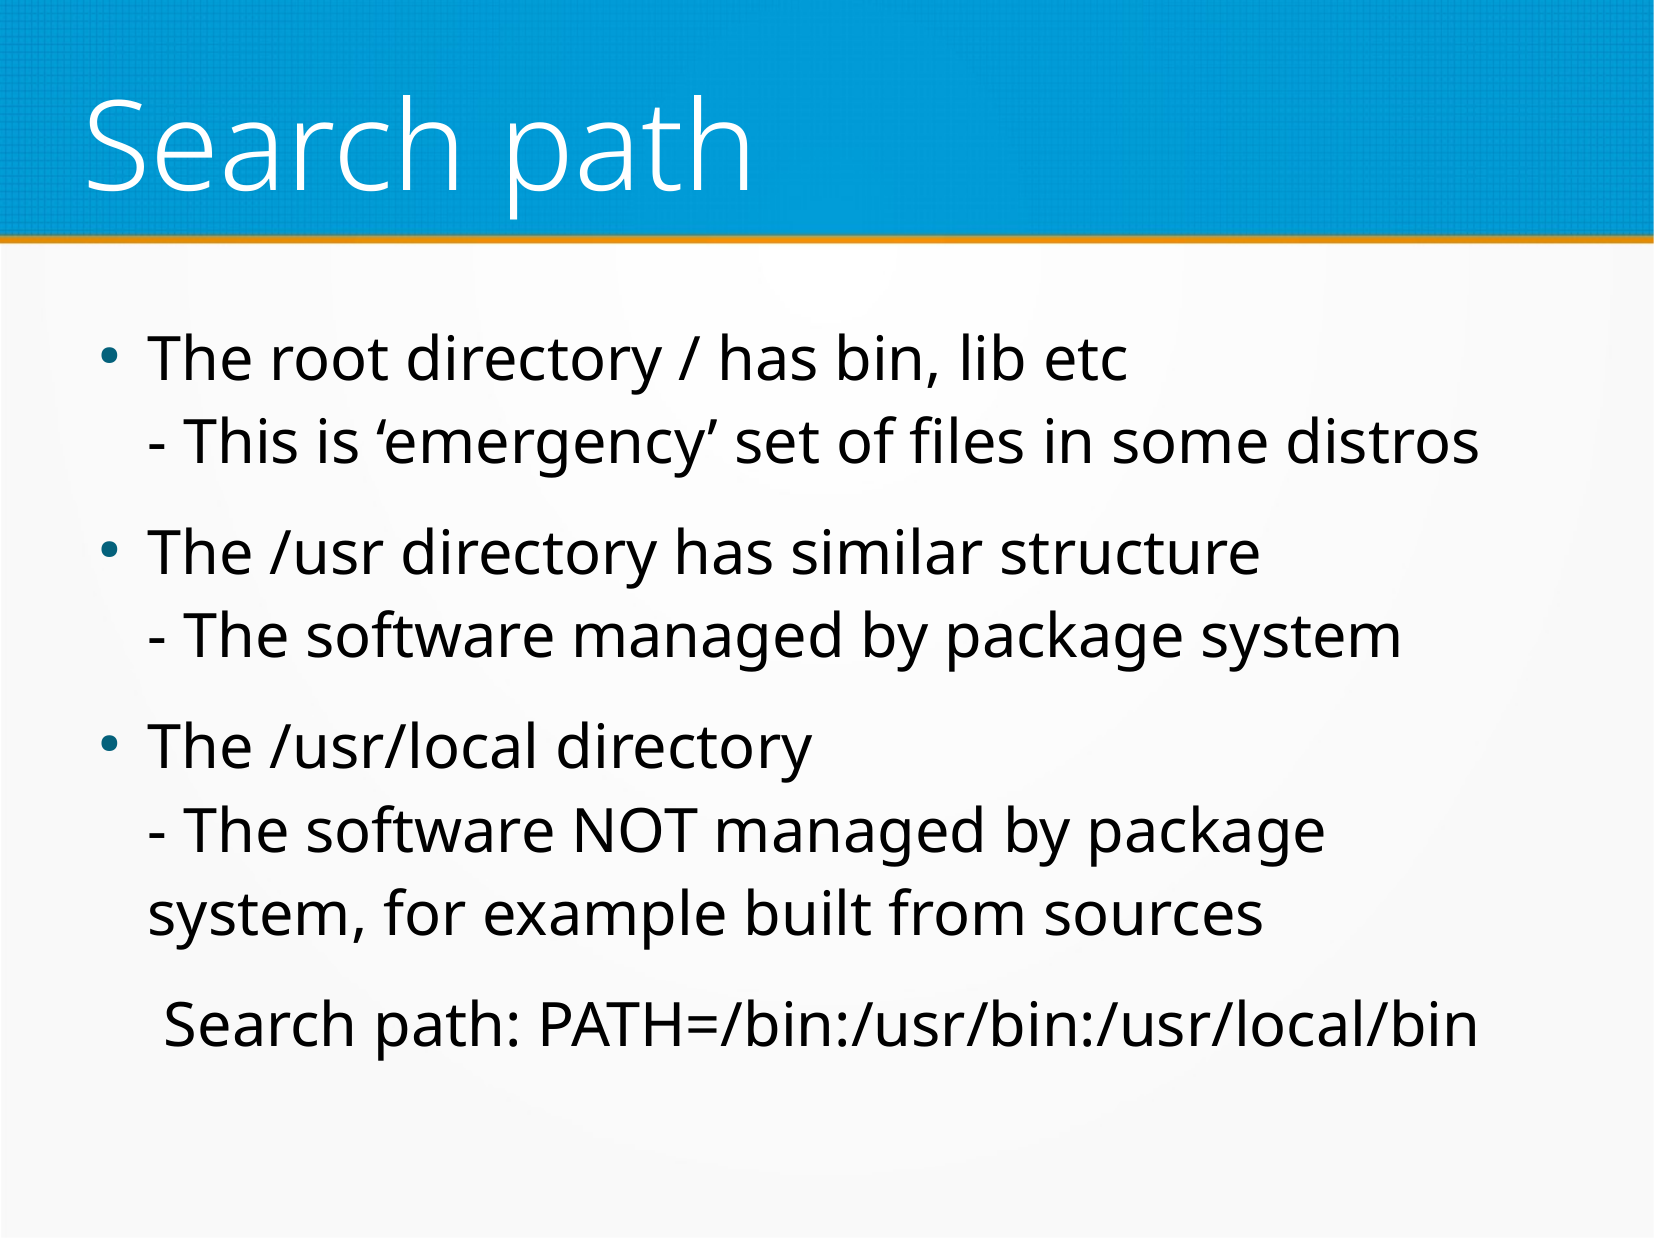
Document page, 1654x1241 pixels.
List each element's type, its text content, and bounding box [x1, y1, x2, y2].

picture [0, 233, 1654, 1241]
title Search path [82, 19, 1571, 227]
list The root directory / has bin, lib etc - This is ‘emergency’ set of files in some distros The /usr directory has similar structure - The software managed by package system The /usr/local directory - The software NOT managed by package system, for example built from sources Search path: PATH=/bin:/usr/bin:/usr/local/bin [82, 315, 1563, 1081]
